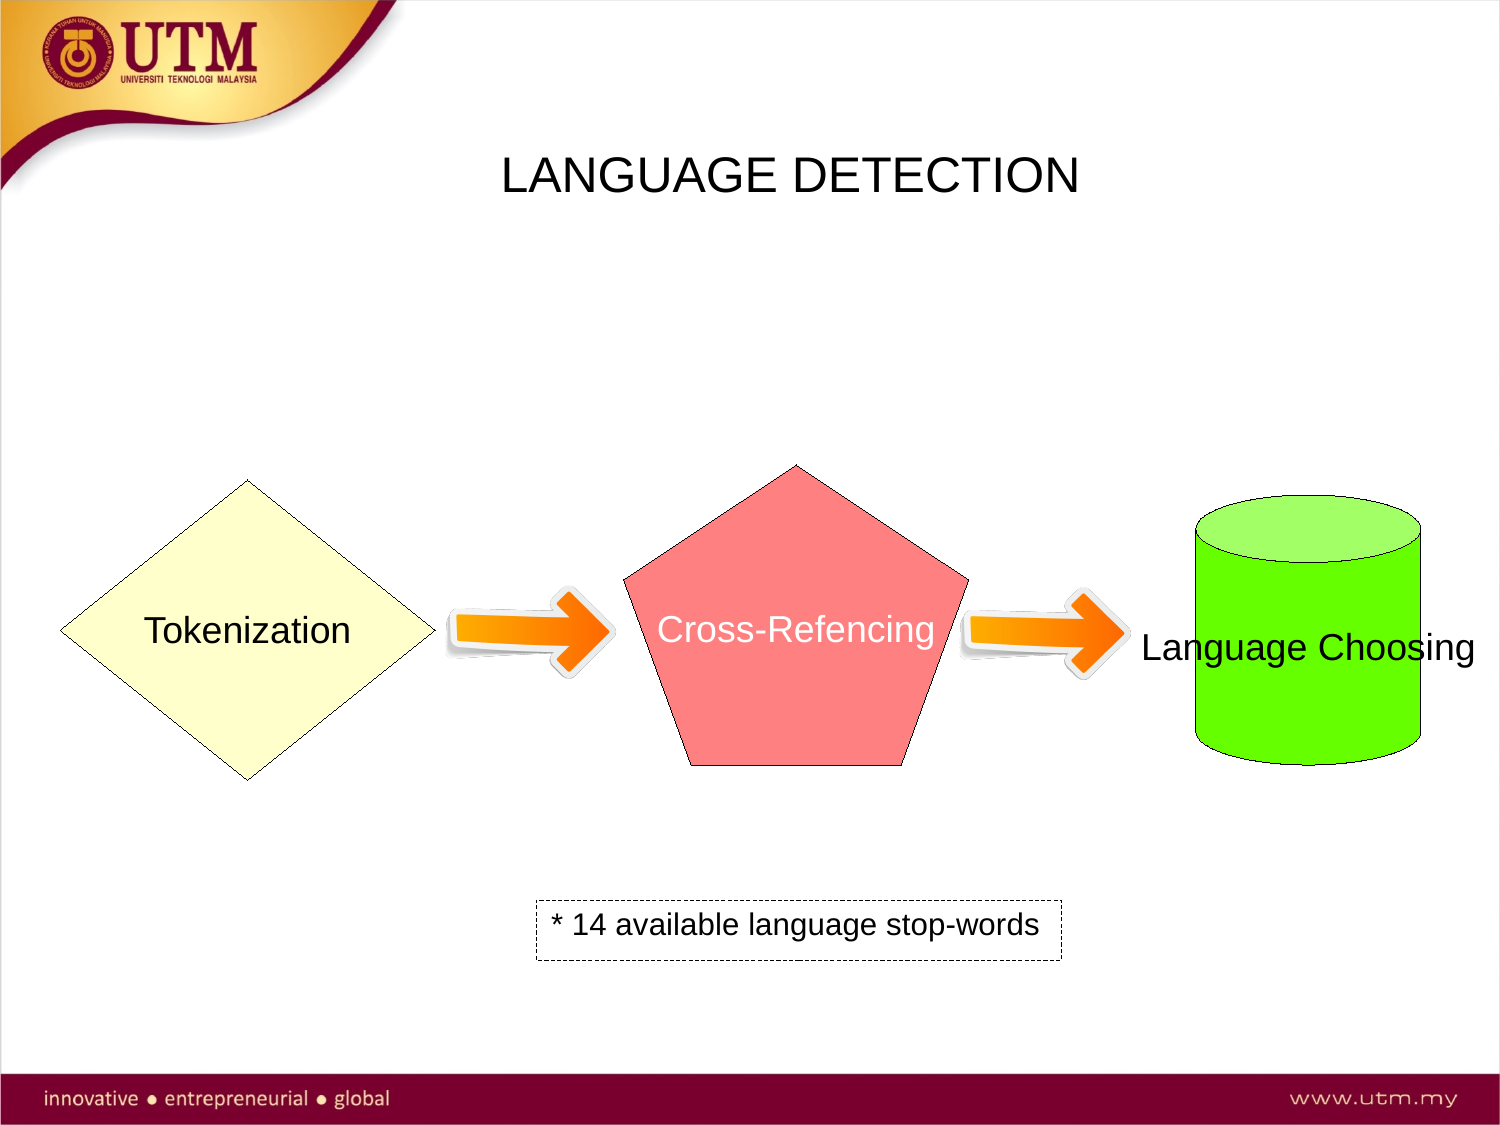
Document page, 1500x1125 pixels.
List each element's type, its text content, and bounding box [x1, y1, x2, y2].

text_box Language Choosing [1195, 530, 1421, 766]
text_box Cross-Refencing [623, 464, 969, 766]
picture [0, 0, 1500, 1125]
text_box * 14 available language stop-words [536, 900, 1062, 961]
text_box LANGUAGE DETECTION [485, 139, 1101, 211]
text_box Tokenization [60, 479, 436, 781]
